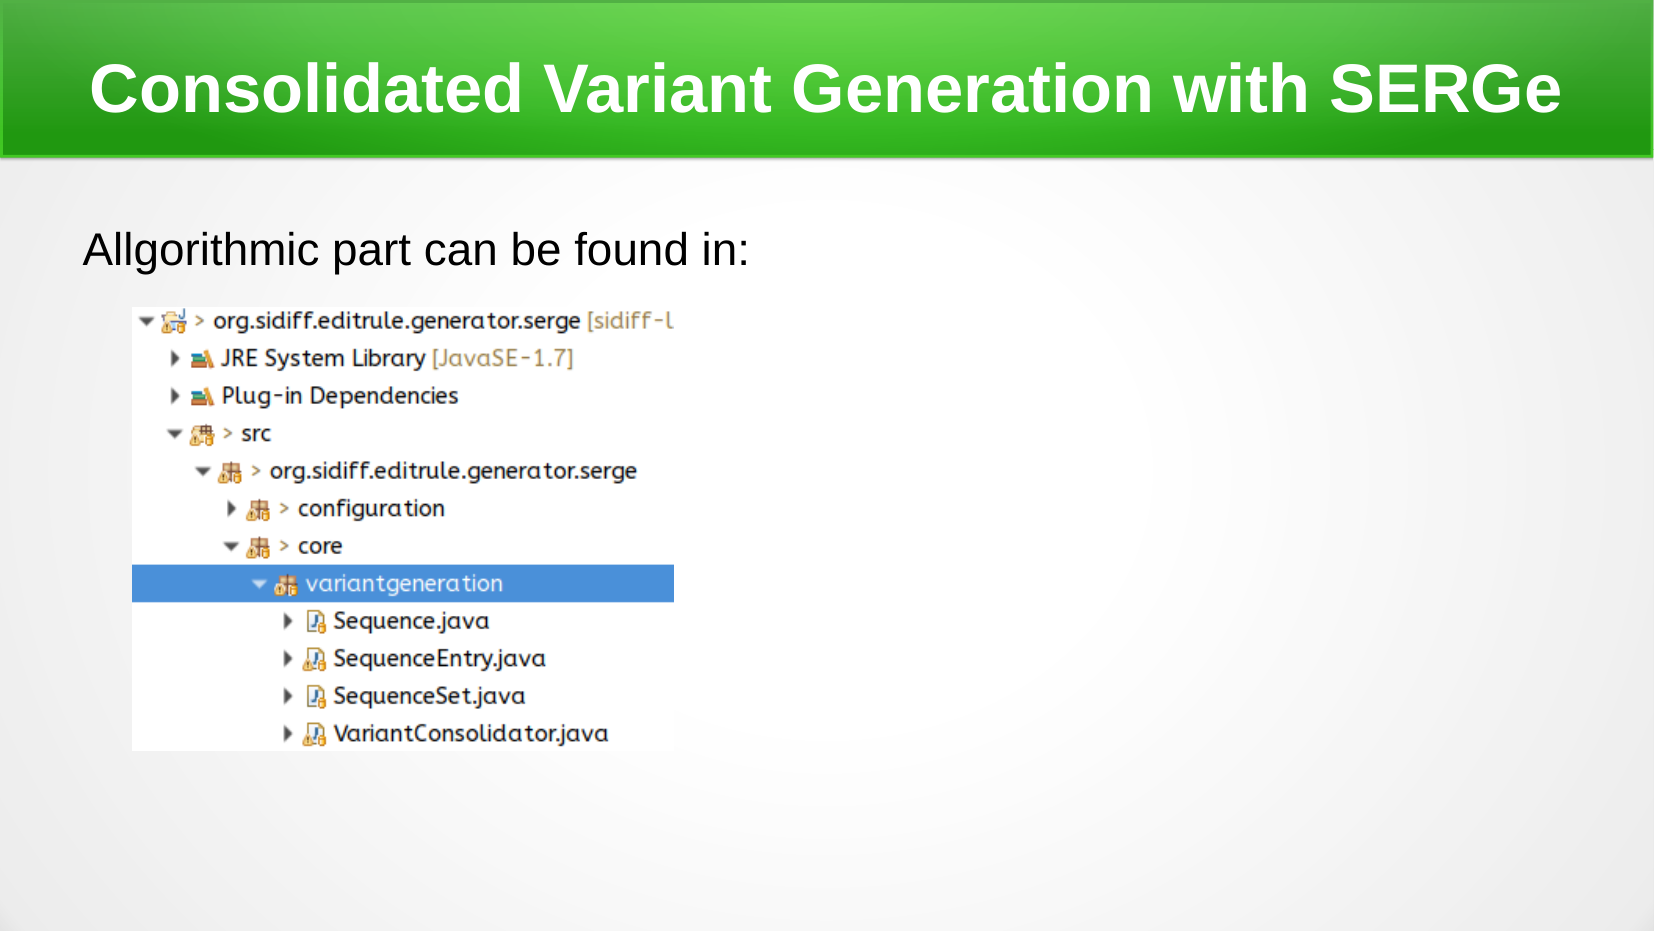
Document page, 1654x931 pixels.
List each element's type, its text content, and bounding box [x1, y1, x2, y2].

subtitle Allgorithmic part can be found in: [82, 224, 1571, 764]
title Consolidated Variant Generation with SERGe [82, 35, 1571, 142]
picture [132, 307, 674, 751]
